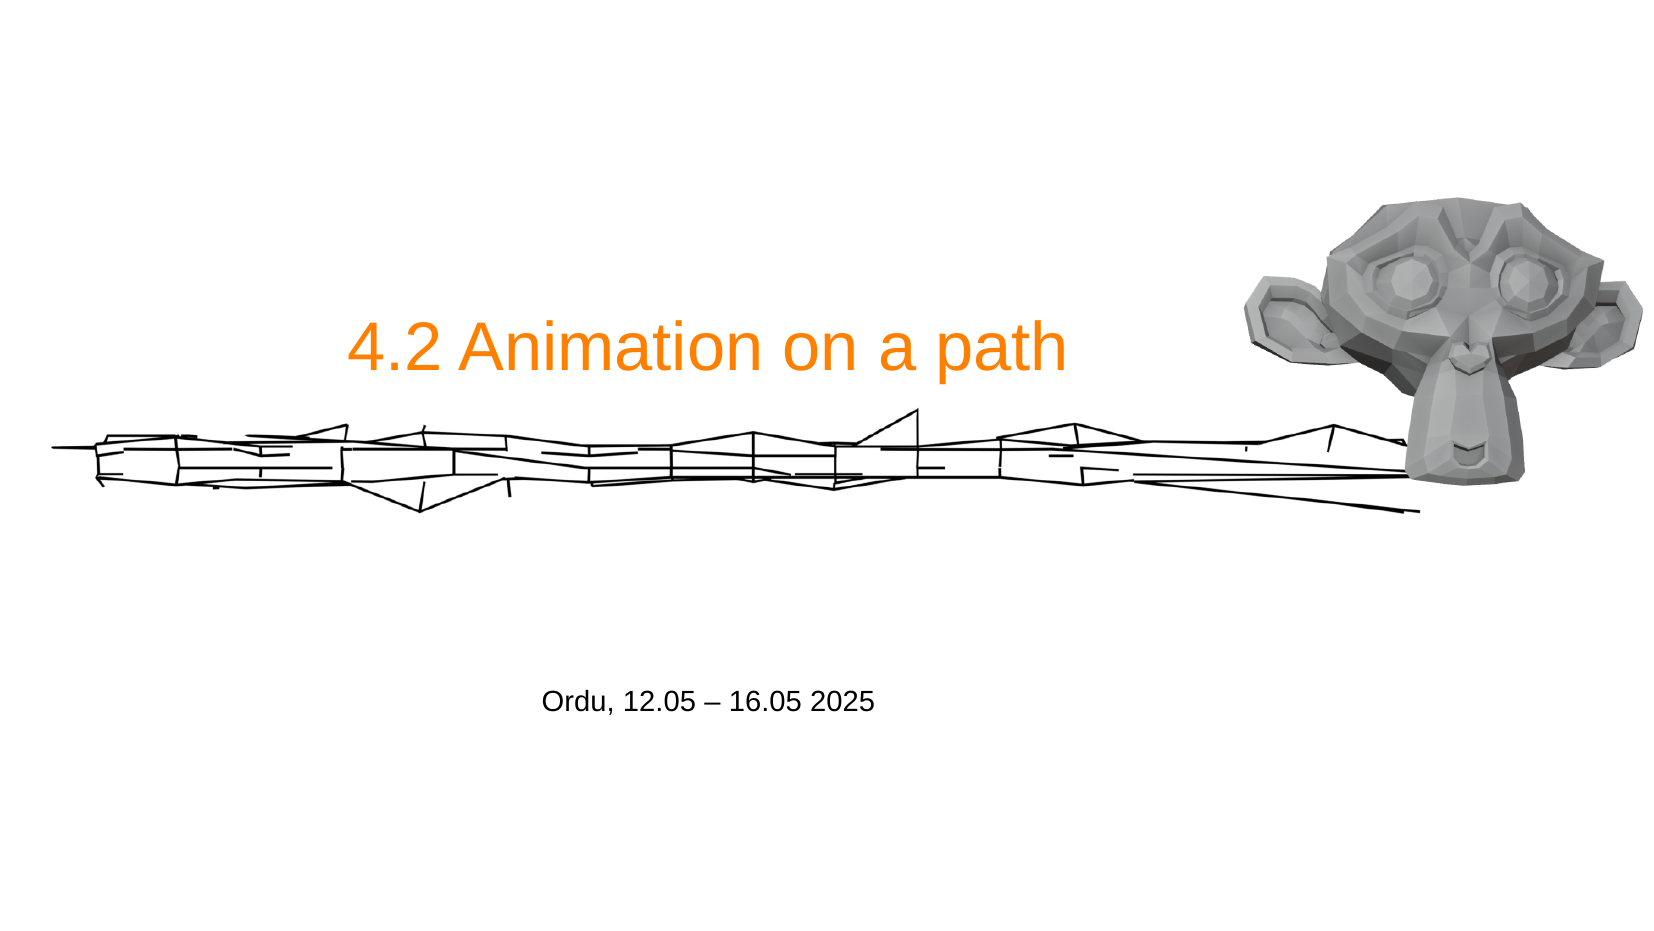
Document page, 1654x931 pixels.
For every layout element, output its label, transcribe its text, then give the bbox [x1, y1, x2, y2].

picture [35, 177, 1654, 538]
title Ordu, 12.05 – 16.05 2025 [88, 620, 1329, 783]
title 4.2 Animation on a path [88, 265, 1329, 429]
